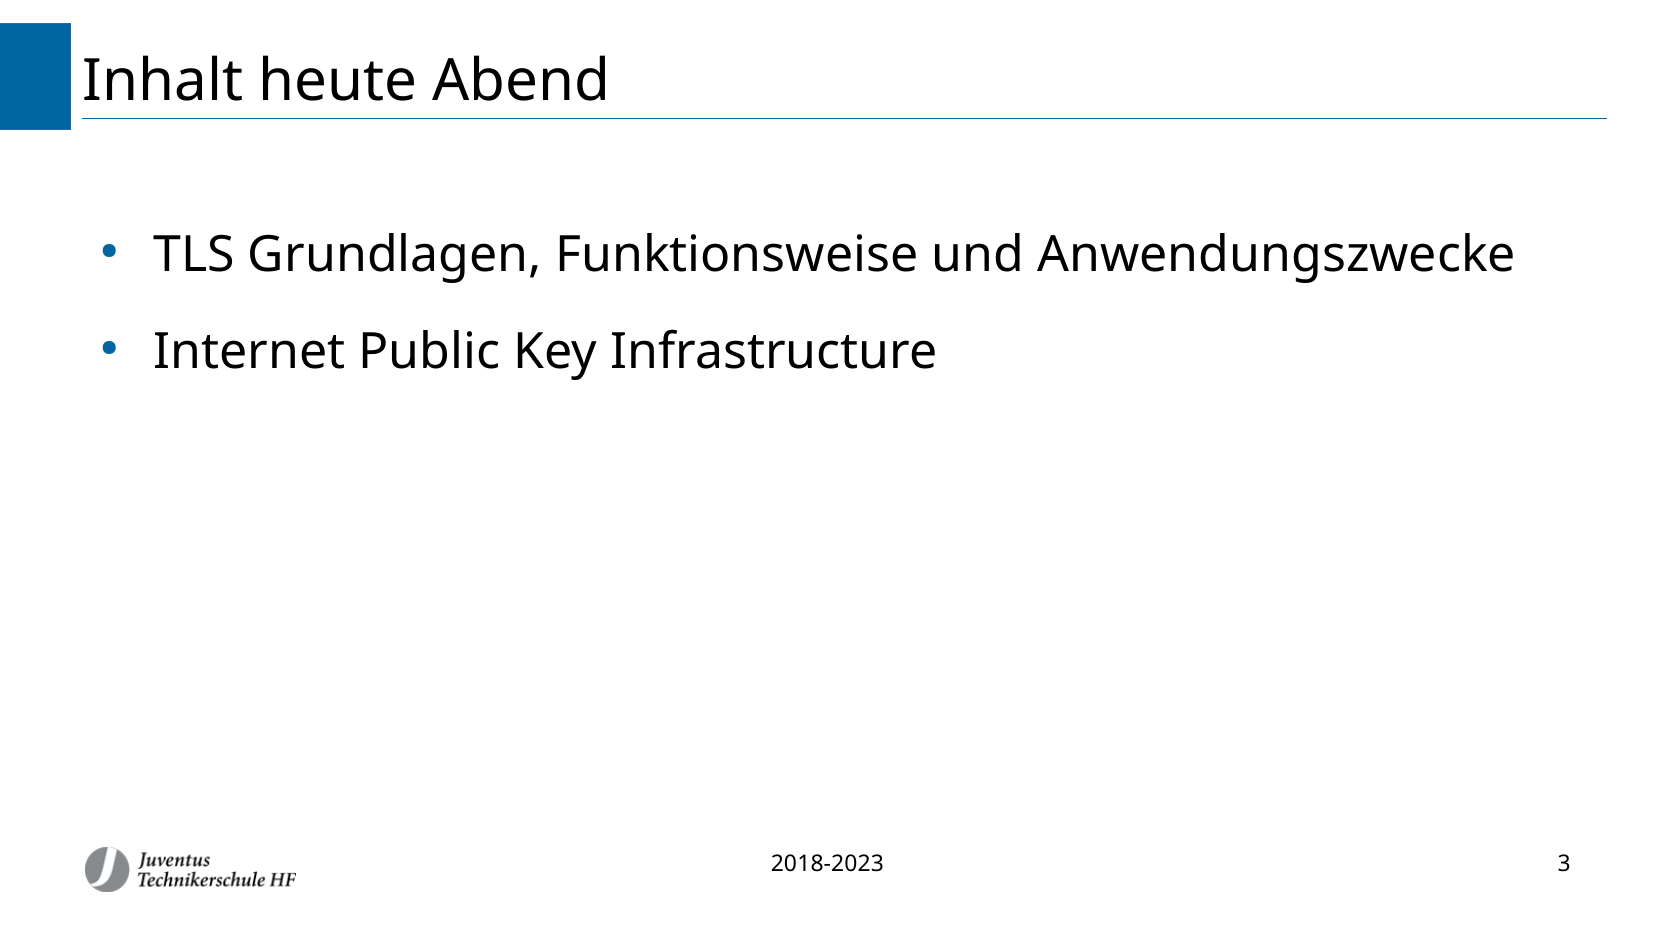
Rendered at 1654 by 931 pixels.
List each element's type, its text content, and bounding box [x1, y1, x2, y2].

picture [85, 847, 296, 892]
list TLS Grundlagen, Funktionsweise und Anwendungszwecke Internet Public Key Infrastructure [82, 217, 1571, 758]
title Inhalt heute Abend [82, 37, 1571, 119]
